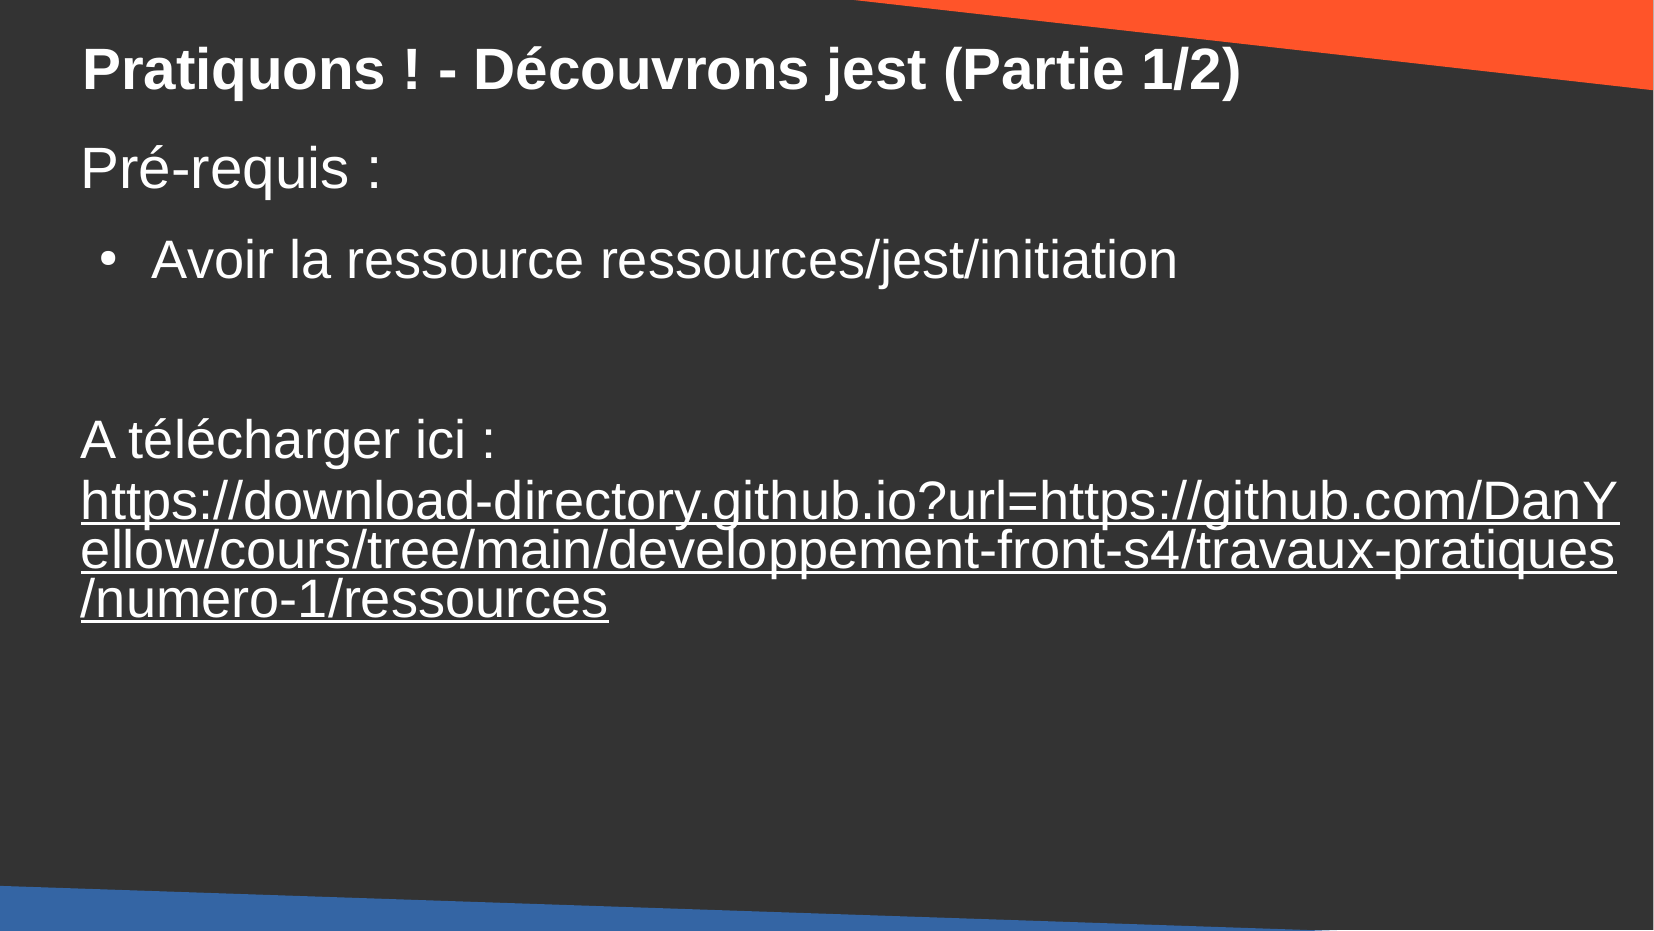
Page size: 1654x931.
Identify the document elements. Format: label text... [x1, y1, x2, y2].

text_box [854, 0, 1654, 91]
text_box [0, 885, 1337, 931]
list Pré-requis : Avoir la ressource ressources/jest/initiation A télécharger ici : https://download-directory.github.io?url=https://github.com/DanYellow/cours/tree/main/developpement-front-s4/travaux-pratiques/numero-1/ressources [80, 135, 1620, 721]
title Pratiquons ! - Découvrons jest (Partie 1/2) [82, 37, 1571, 114]
